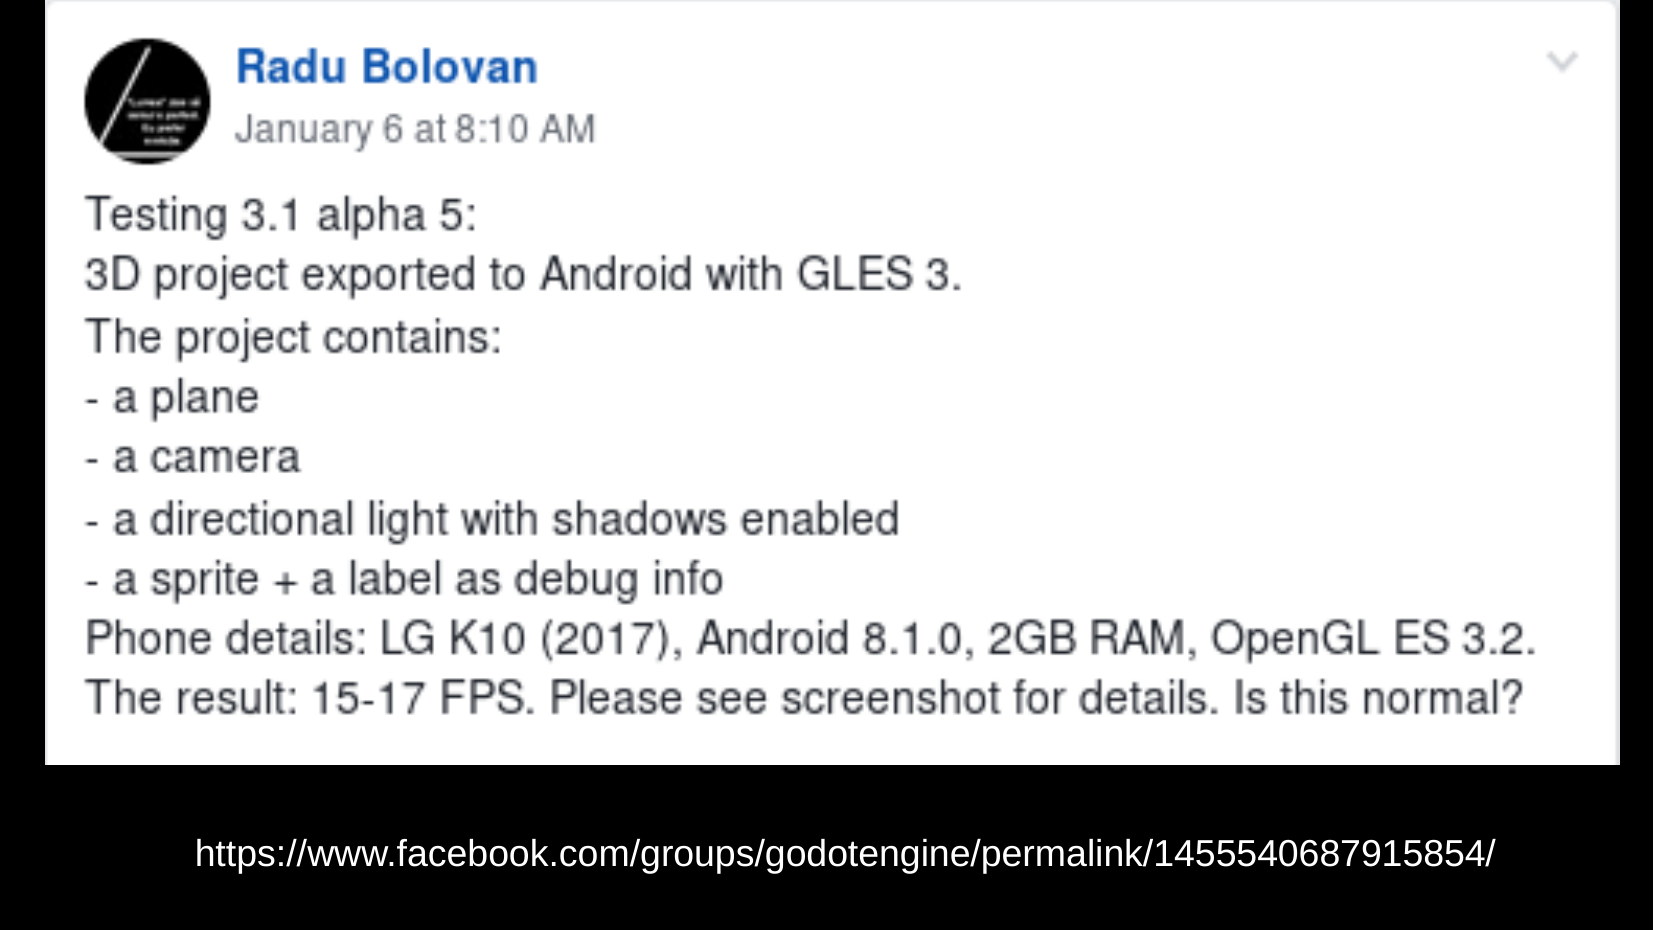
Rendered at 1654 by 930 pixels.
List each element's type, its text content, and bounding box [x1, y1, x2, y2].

picture [45, 0, 1620, 766]
text_box https://www.facebook.com/groups/godotengine/permalink/1455540687915854/ [180, 825, 1512, 882]
